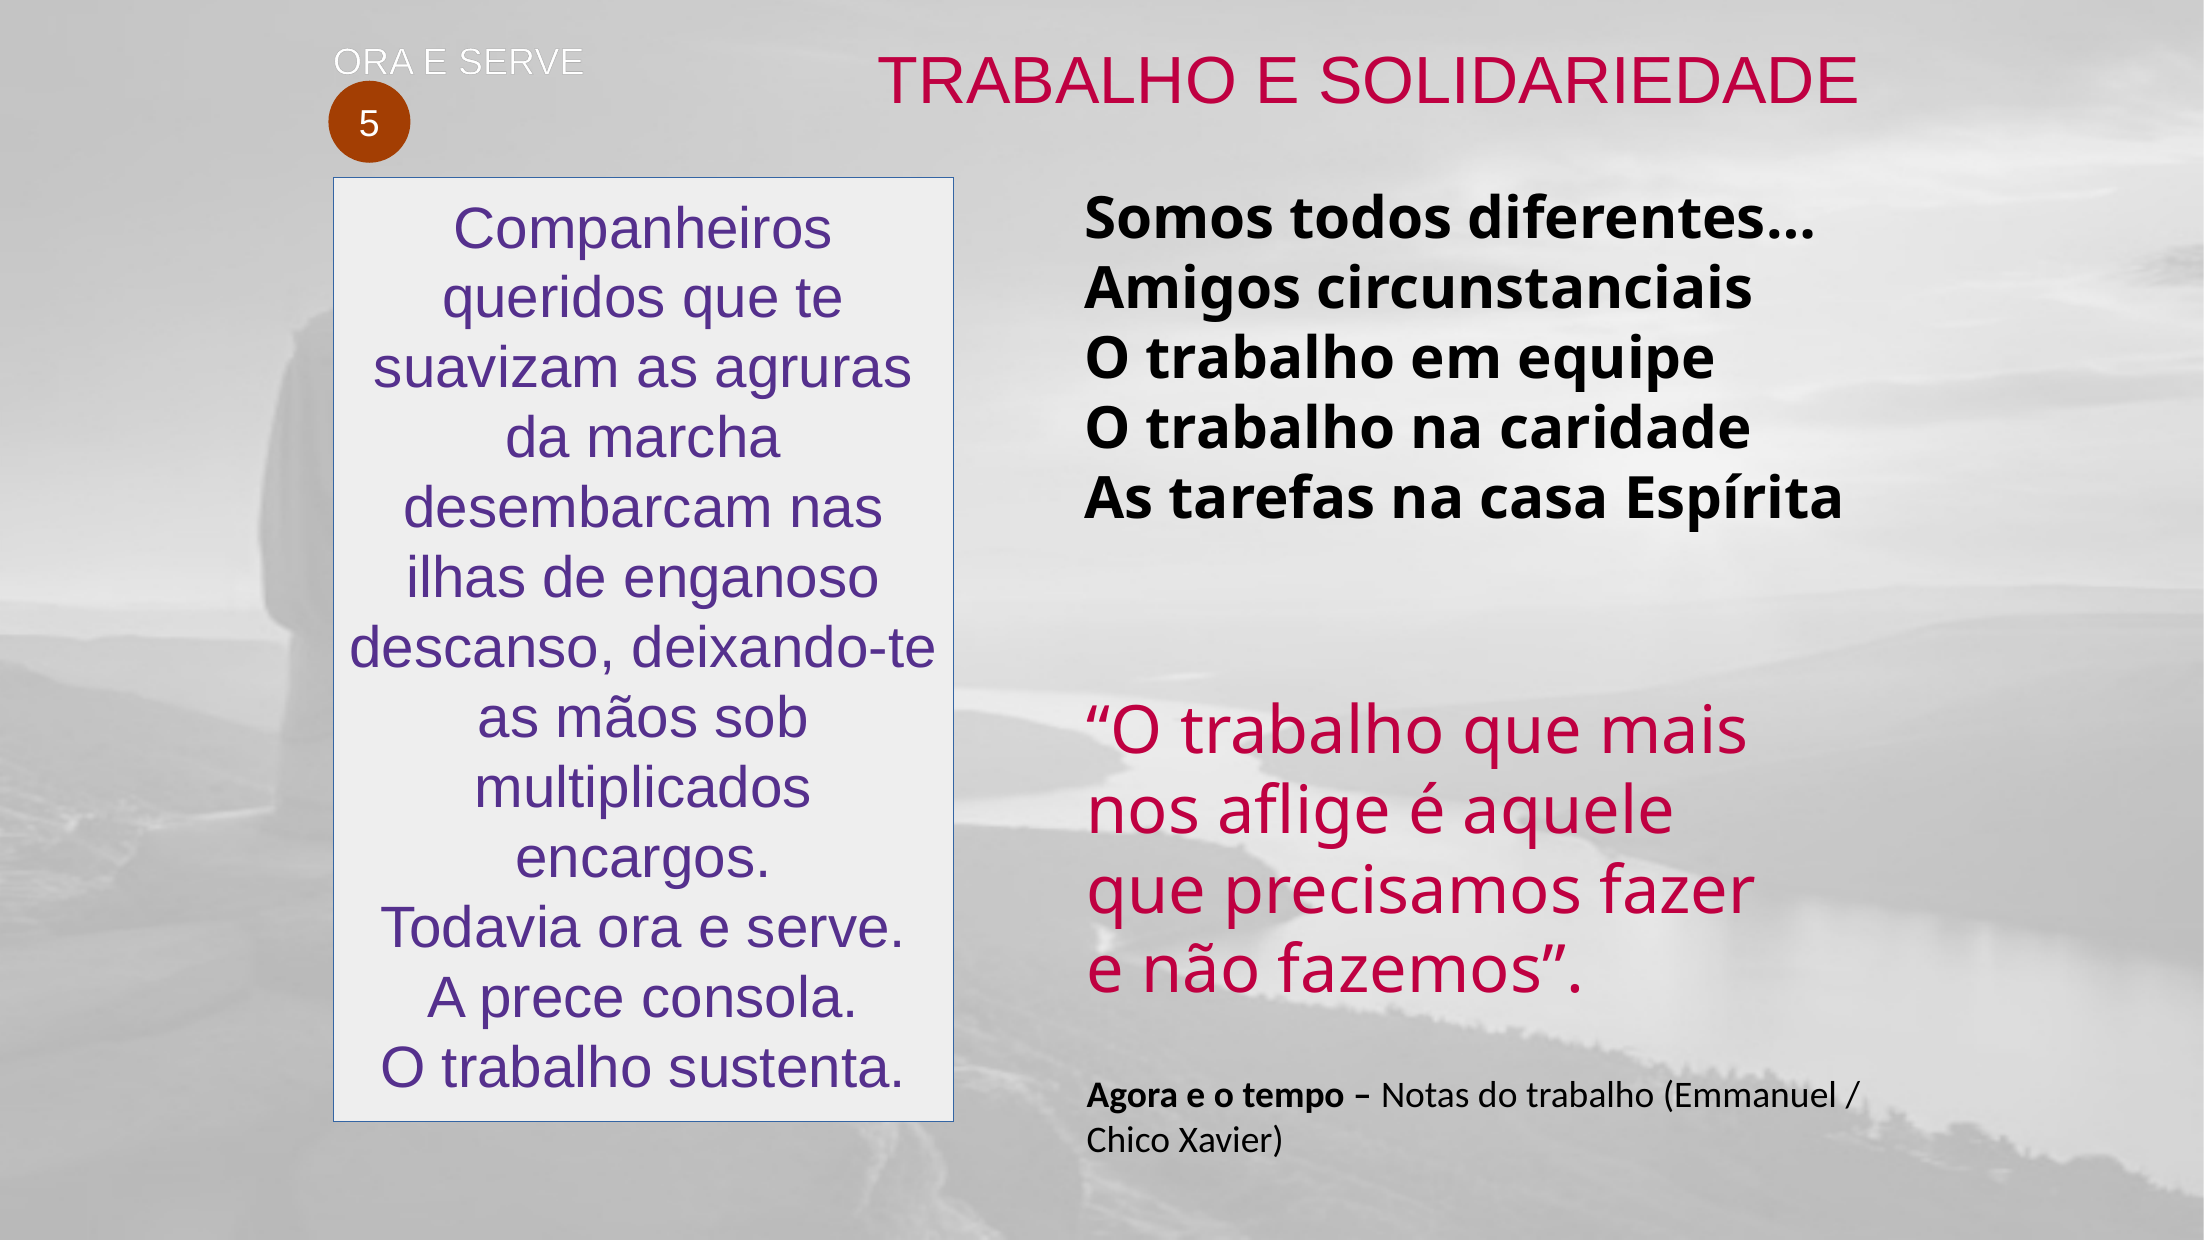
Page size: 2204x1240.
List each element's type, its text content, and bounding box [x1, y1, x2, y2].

text_box Somos todos diferentes… Amigos circunstanciais O trabalho em equipe O trabalho na caridade As tarefas na casa Espírita [1069, 172, 1899, 577]
text_box 5 [328, 80, 411, 163]
text_box Companheiros queridos que te suavizam as agruras da marcha desembarcam nas ilhas de enganoso descanso, deixando-te as mãos sob multiplicados encargos. Todavia ora e serve. A prece consola. O trabalho sustenta. [333, 177, 954, 1122]
text_box “O trabalho que mais nos aflige é aquele que precisamos fazer e não fazemos”. [1071, 679, 1811, 1062]
text_box Agora e o tempo – Notas do trabalho (Emmanuel / Chico Xavier) [1071, 1062, 1906, 1240]
text_box ORA E SERVE [318, 29, 600, 87]
text_box TRABALHO E SOLIDARIEDADE [862, 29, 1876, 120]
picture [0, 0, 2204, 1240]
